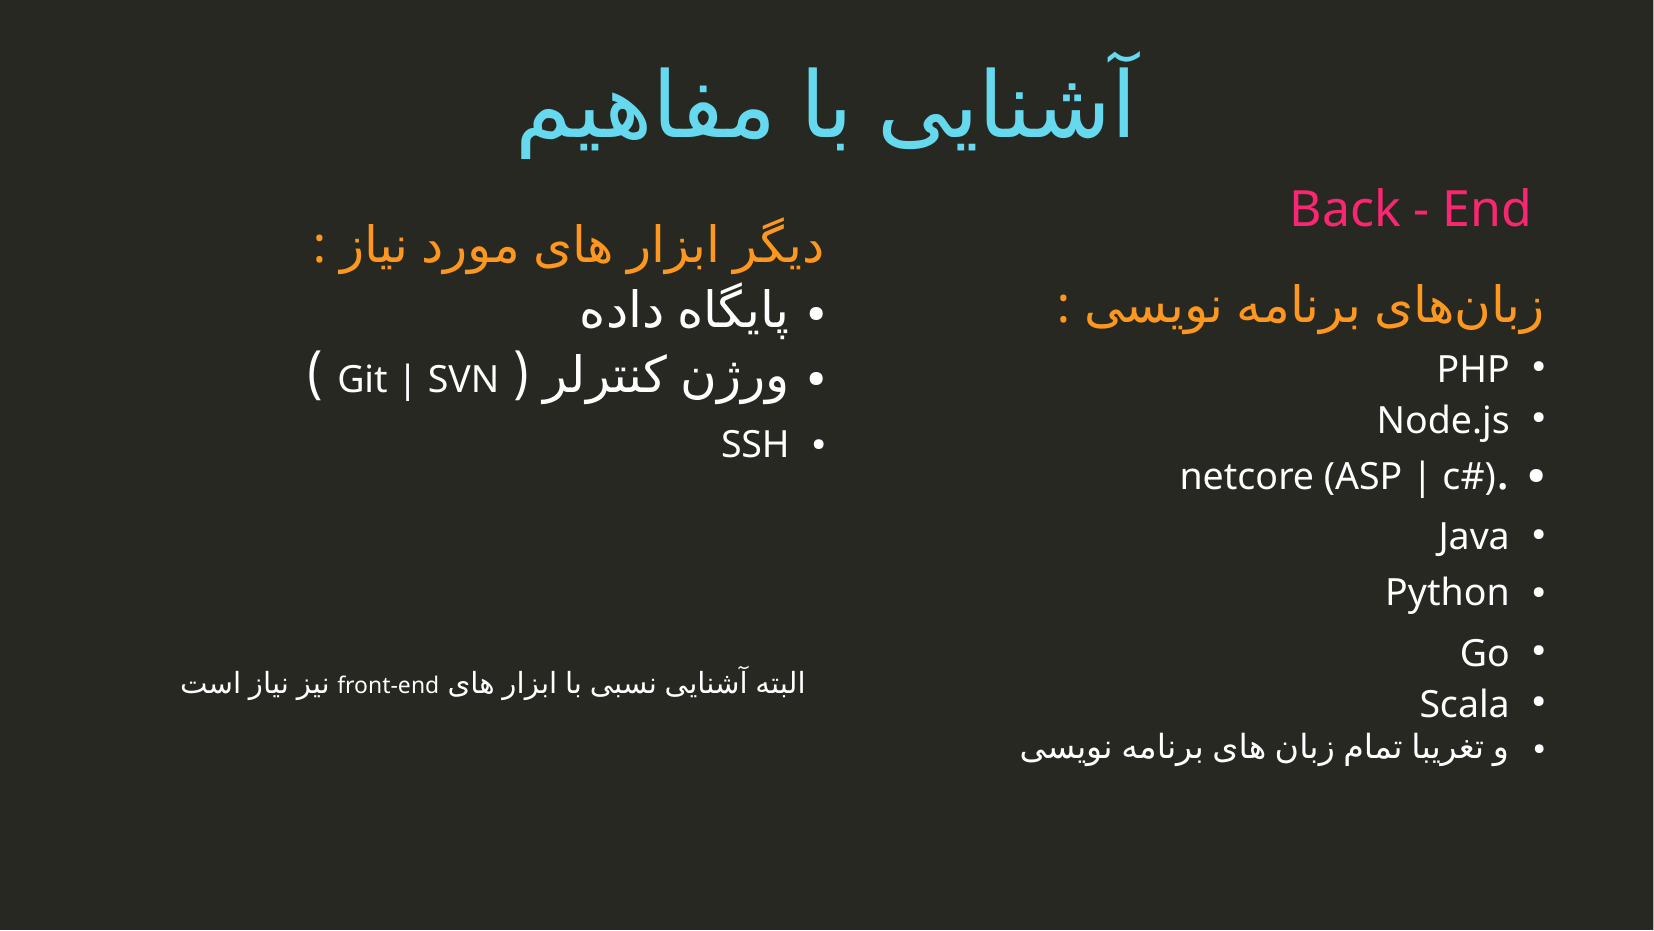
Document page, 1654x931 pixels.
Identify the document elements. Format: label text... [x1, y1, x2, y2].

text_box زبان‌های برنامه نویسی : PHP Node.js .netcore (ASP | c#) Java Python Go Scala و تغریبا تمام زبان های برنامه نویسی [960, 270, 1561, 865]
text_box دیگر ابزار های مورد نیاز : پایگاه داده ورژن کنترلر ( Git | SVN ) SSH [225, 210, 841, 537]
title آشنایی با مفاهیم [82, 37, 1571, 193]
text_box Back - End [1275, 165, 1606, 286]
text_box البته آشنایی نسبی با ابزار های front-end نیز نیاز است [165, 659, 826, 721]
